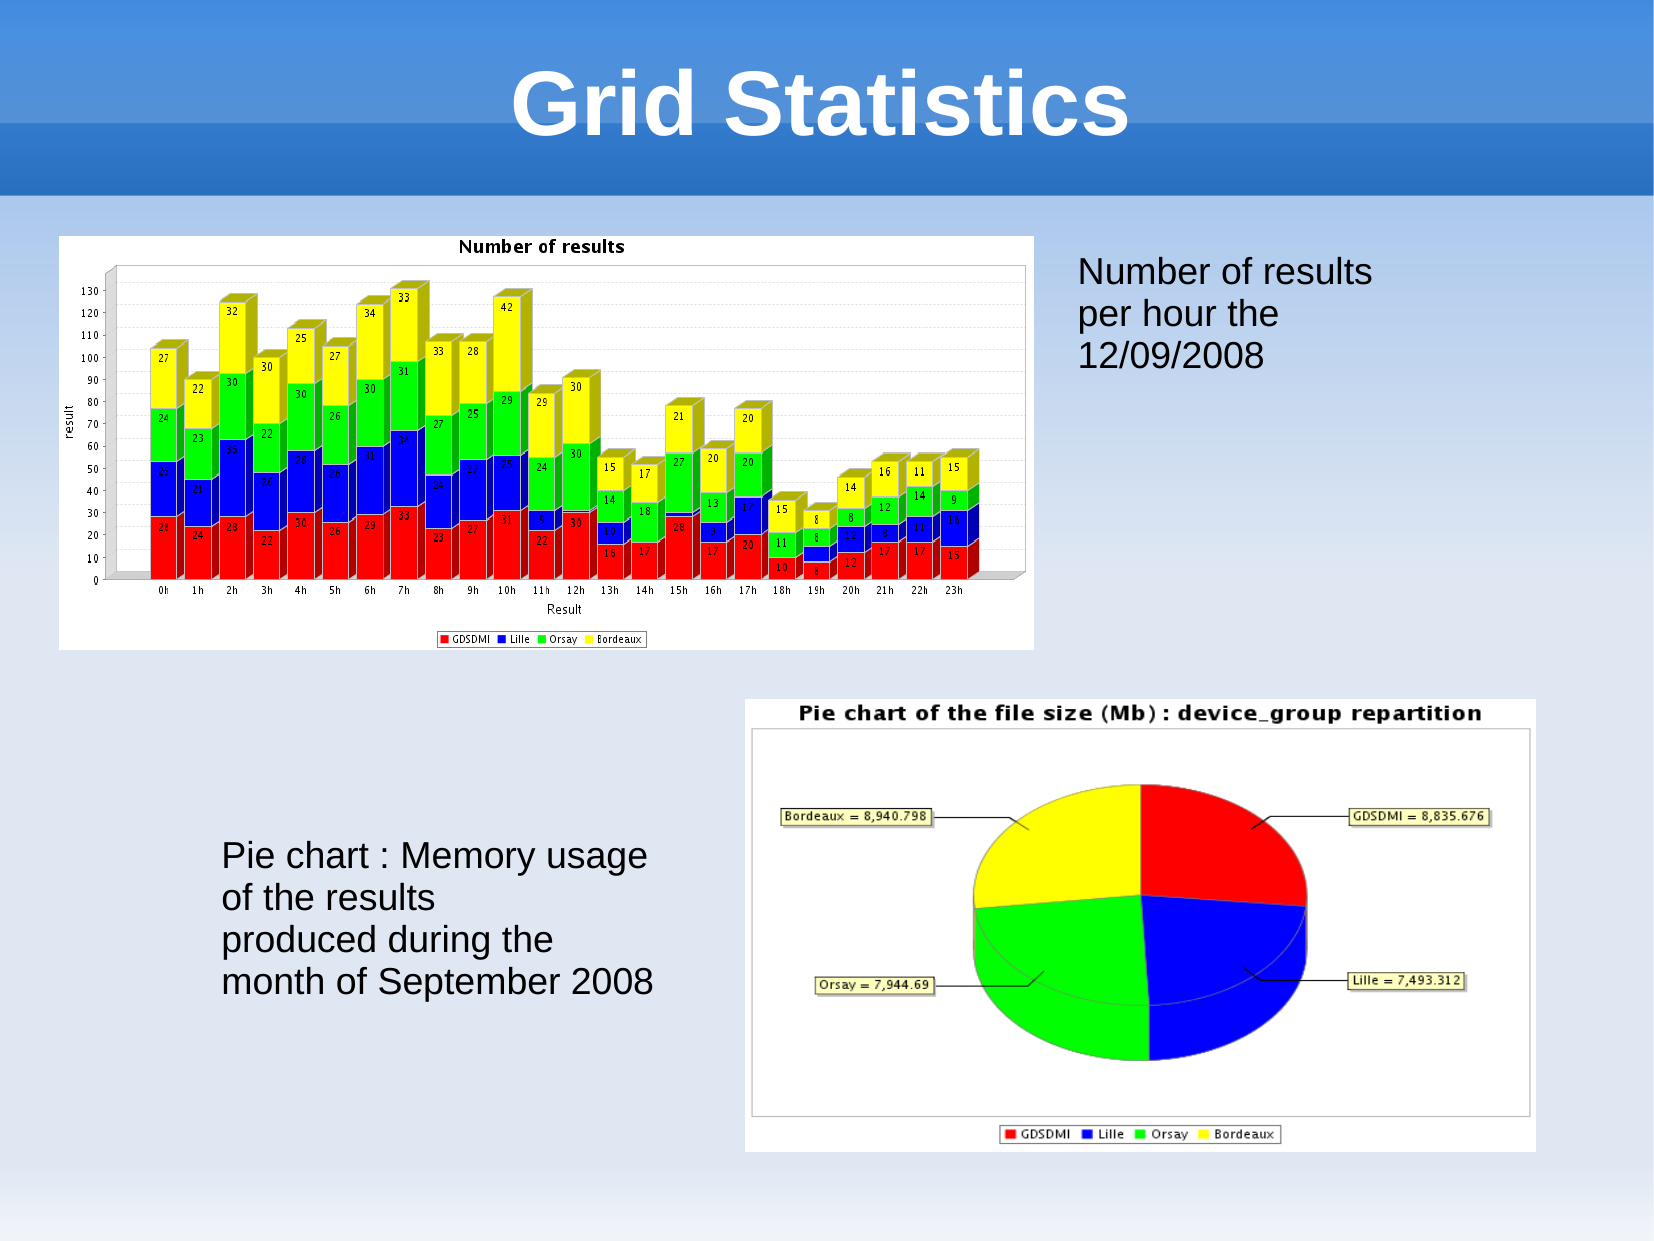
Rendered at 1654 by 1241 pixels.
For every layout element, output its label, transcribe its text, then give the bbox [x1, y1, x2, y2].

text_box Pie chart : Memory usage of the results produced during the month of September 2008 [206, 826, 680, 1063]
title Grid Statistics [76, 7, 1565, 200]
text_box Number of results per hour the 12/09/2008 [1062, 243, 1418, 384]
picture [0, 0, 1654, 1241]
